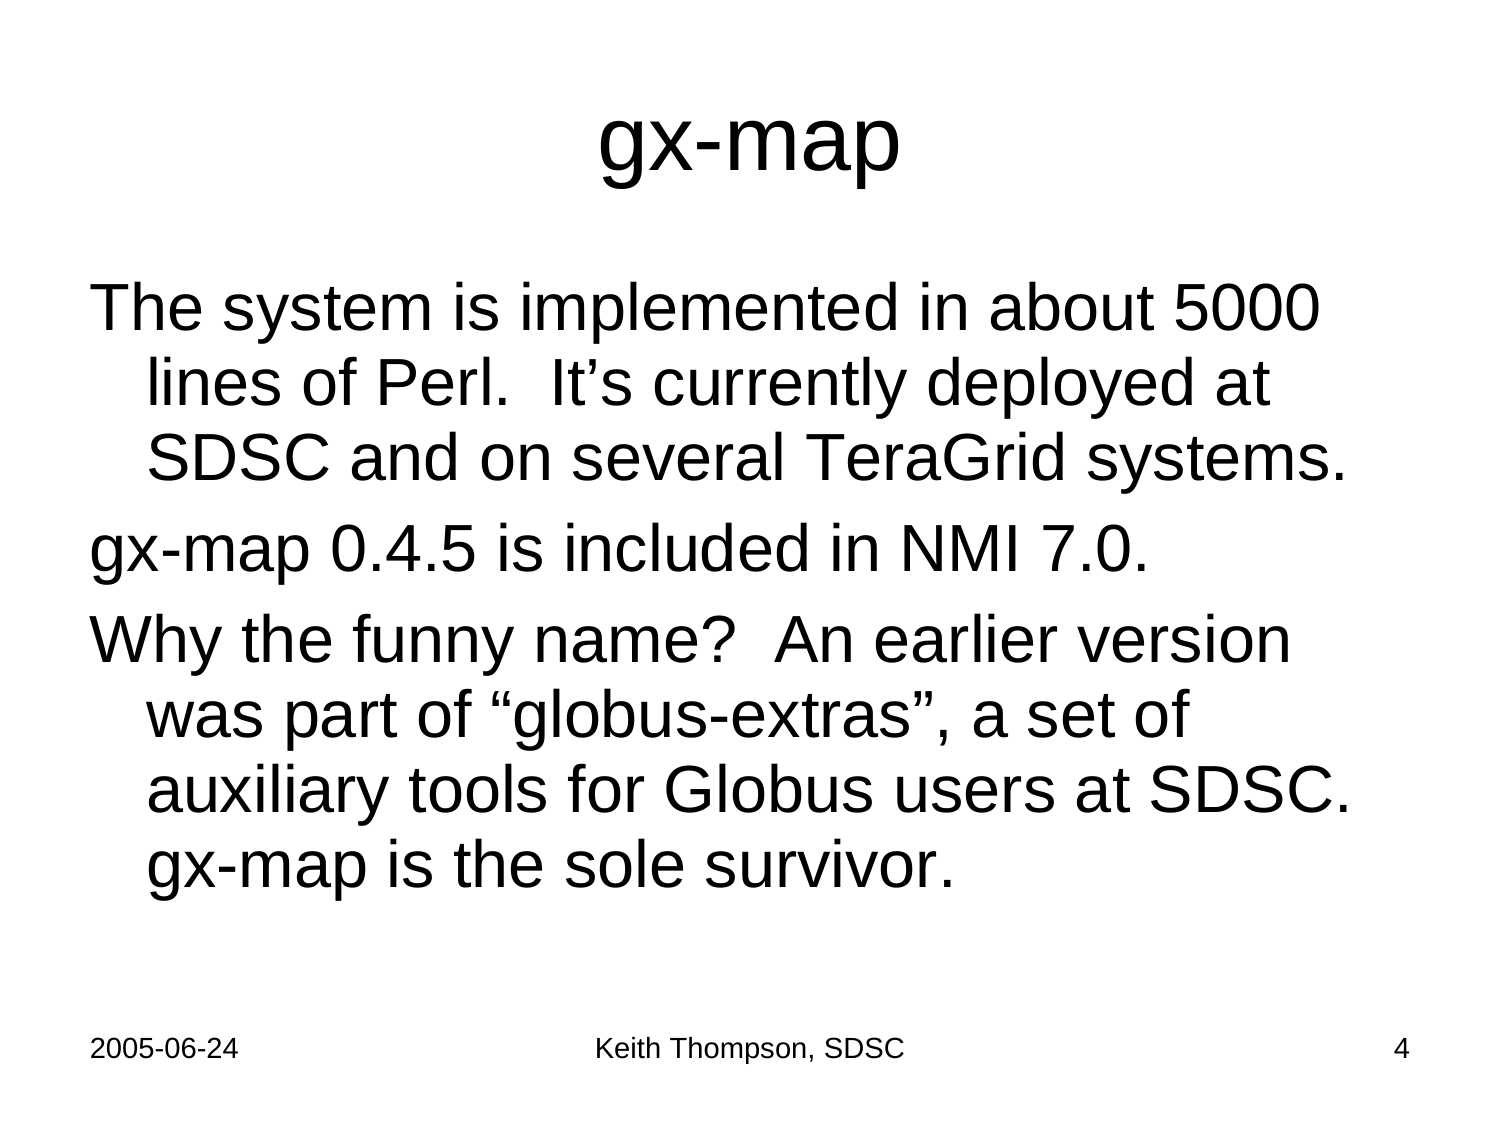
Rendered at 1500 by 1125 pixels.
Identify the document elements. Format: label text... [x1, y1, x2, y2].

title gx-map [75, 45, 1426, 233]
list The system is implemented in about 5000 lines of Perl. It’s currently deployed at SDSC and on several TeraGrid systems. gx-map 0.4.5 is included in NMI 7.0. Why the funny name? An earlier version was part of “globus-extras”, a set of auxiliary tools for Globus users at SDSC. gx-map is the sole survivor. [75, 262, 1426, 1006]
